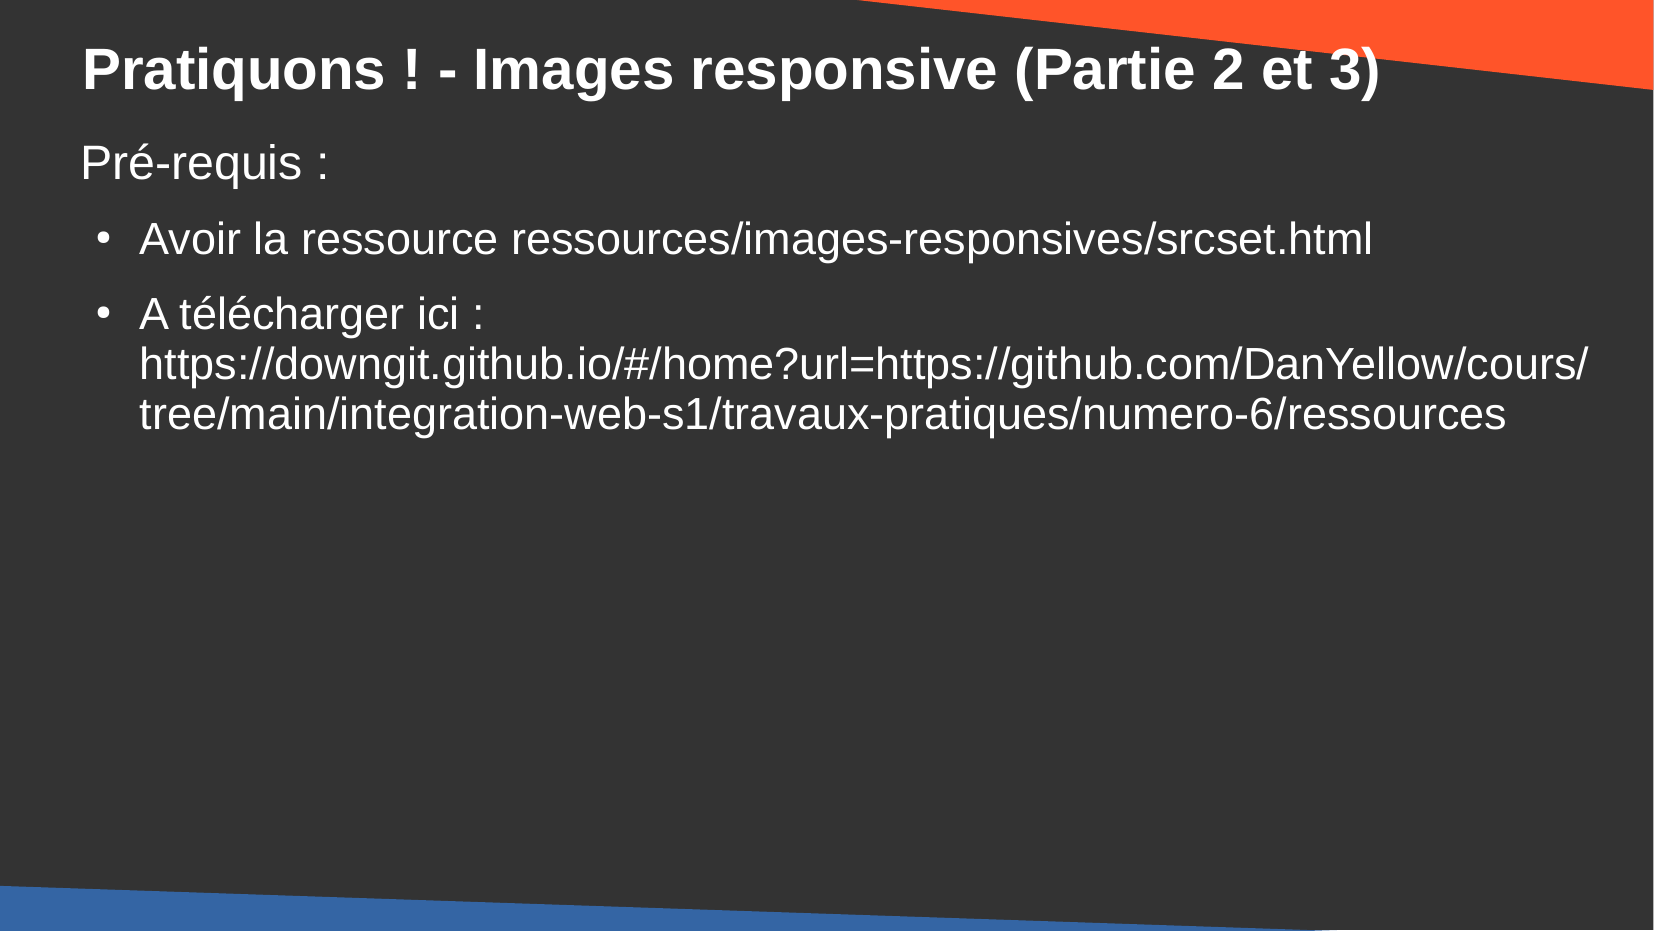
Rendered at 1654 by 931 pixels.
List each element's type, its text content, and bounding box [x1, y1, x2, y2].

title Pratiquons ! - Images responsive (Partie 2 et 3) [82, 37, 1571, 114]
text_box [0, 885, 1337, 931]
text_box [857, 0, 1654, 90]
list Pré-requis : Avoir la ressource ressources/images-responsives/srcset.html A télécharger ici : https://downgit.github.io/#/home?url=https://github.com/DanYellow/cours/tree/main/integration-web-s1/travaux-pratiques/numero-6/ressources [80, 135, 1620, 473]
